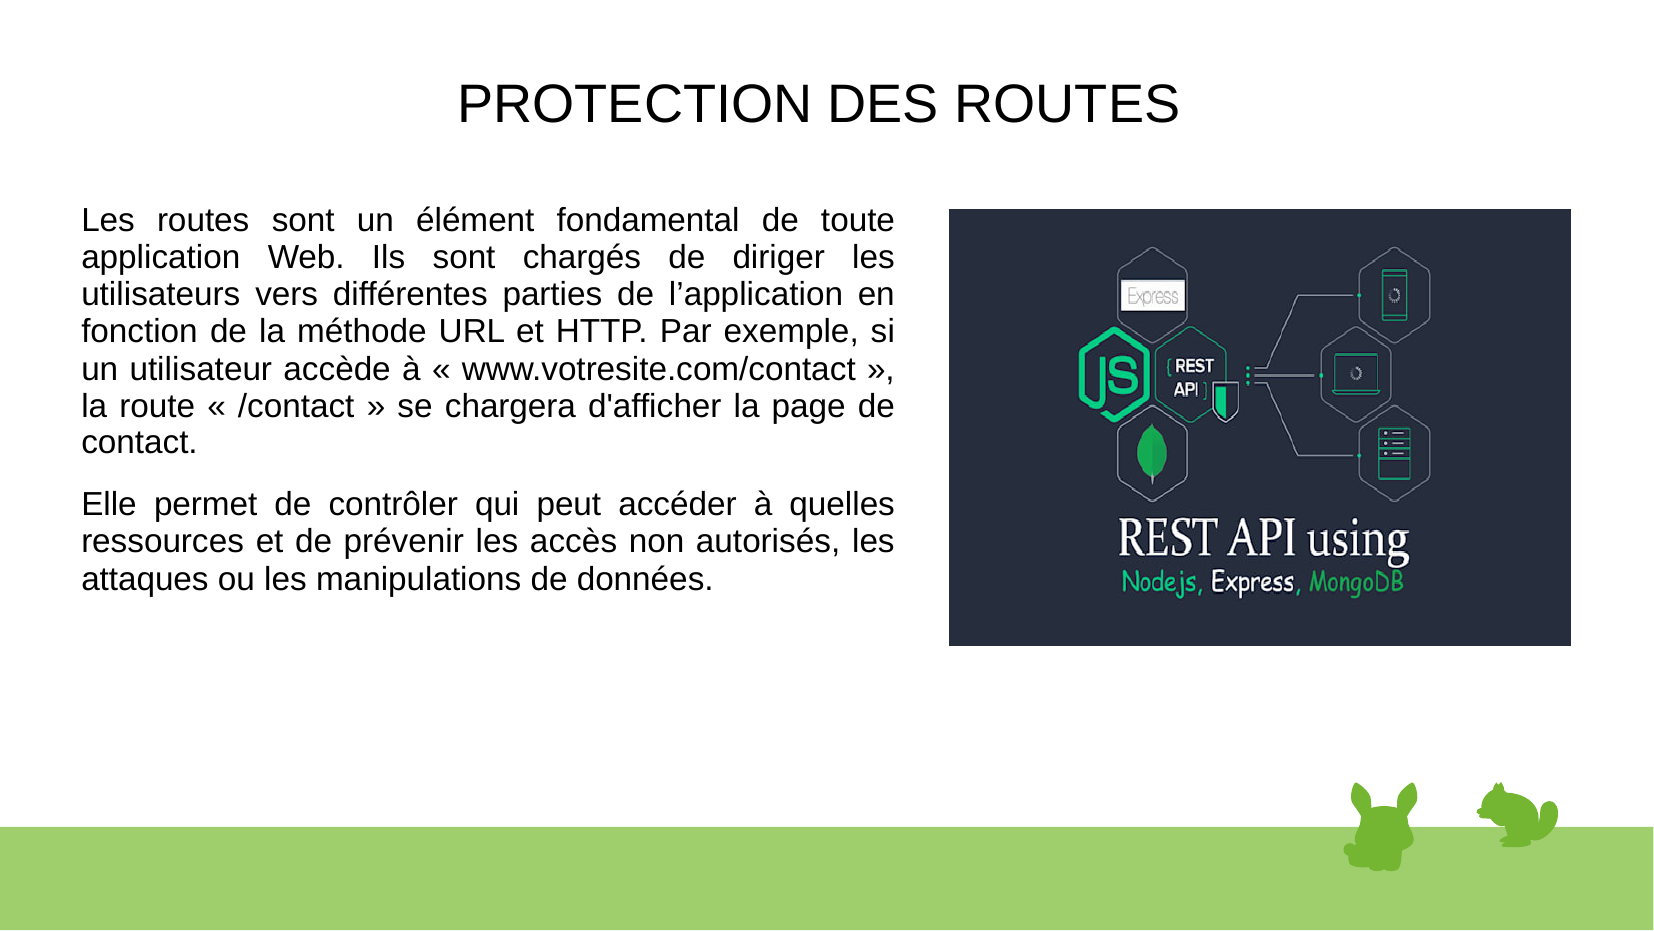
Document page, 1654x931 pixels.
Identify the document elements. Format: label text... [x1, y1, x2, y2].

list Les routes sont un élément fondamental de toute application Web. Ils sont chargés de diriger les utilisateurs vers différentes parties de l’application en fonction de la méthode URL et HTTP. Par exemple, si un utilisateur accède à « www.votresite.com/contact », la route « /contact » se chargera d'afficher la page de contact. Elle permet de contrôler qui peut accéder à quelles ressources et de prévenir les accès non autorisés, les attaques ou les manipulations de données. [10, 201, 897, 734]
picture [949, 209, 1571, 646]
title PROTECTION DES ROUTES [88, 29, 1565, 178]
